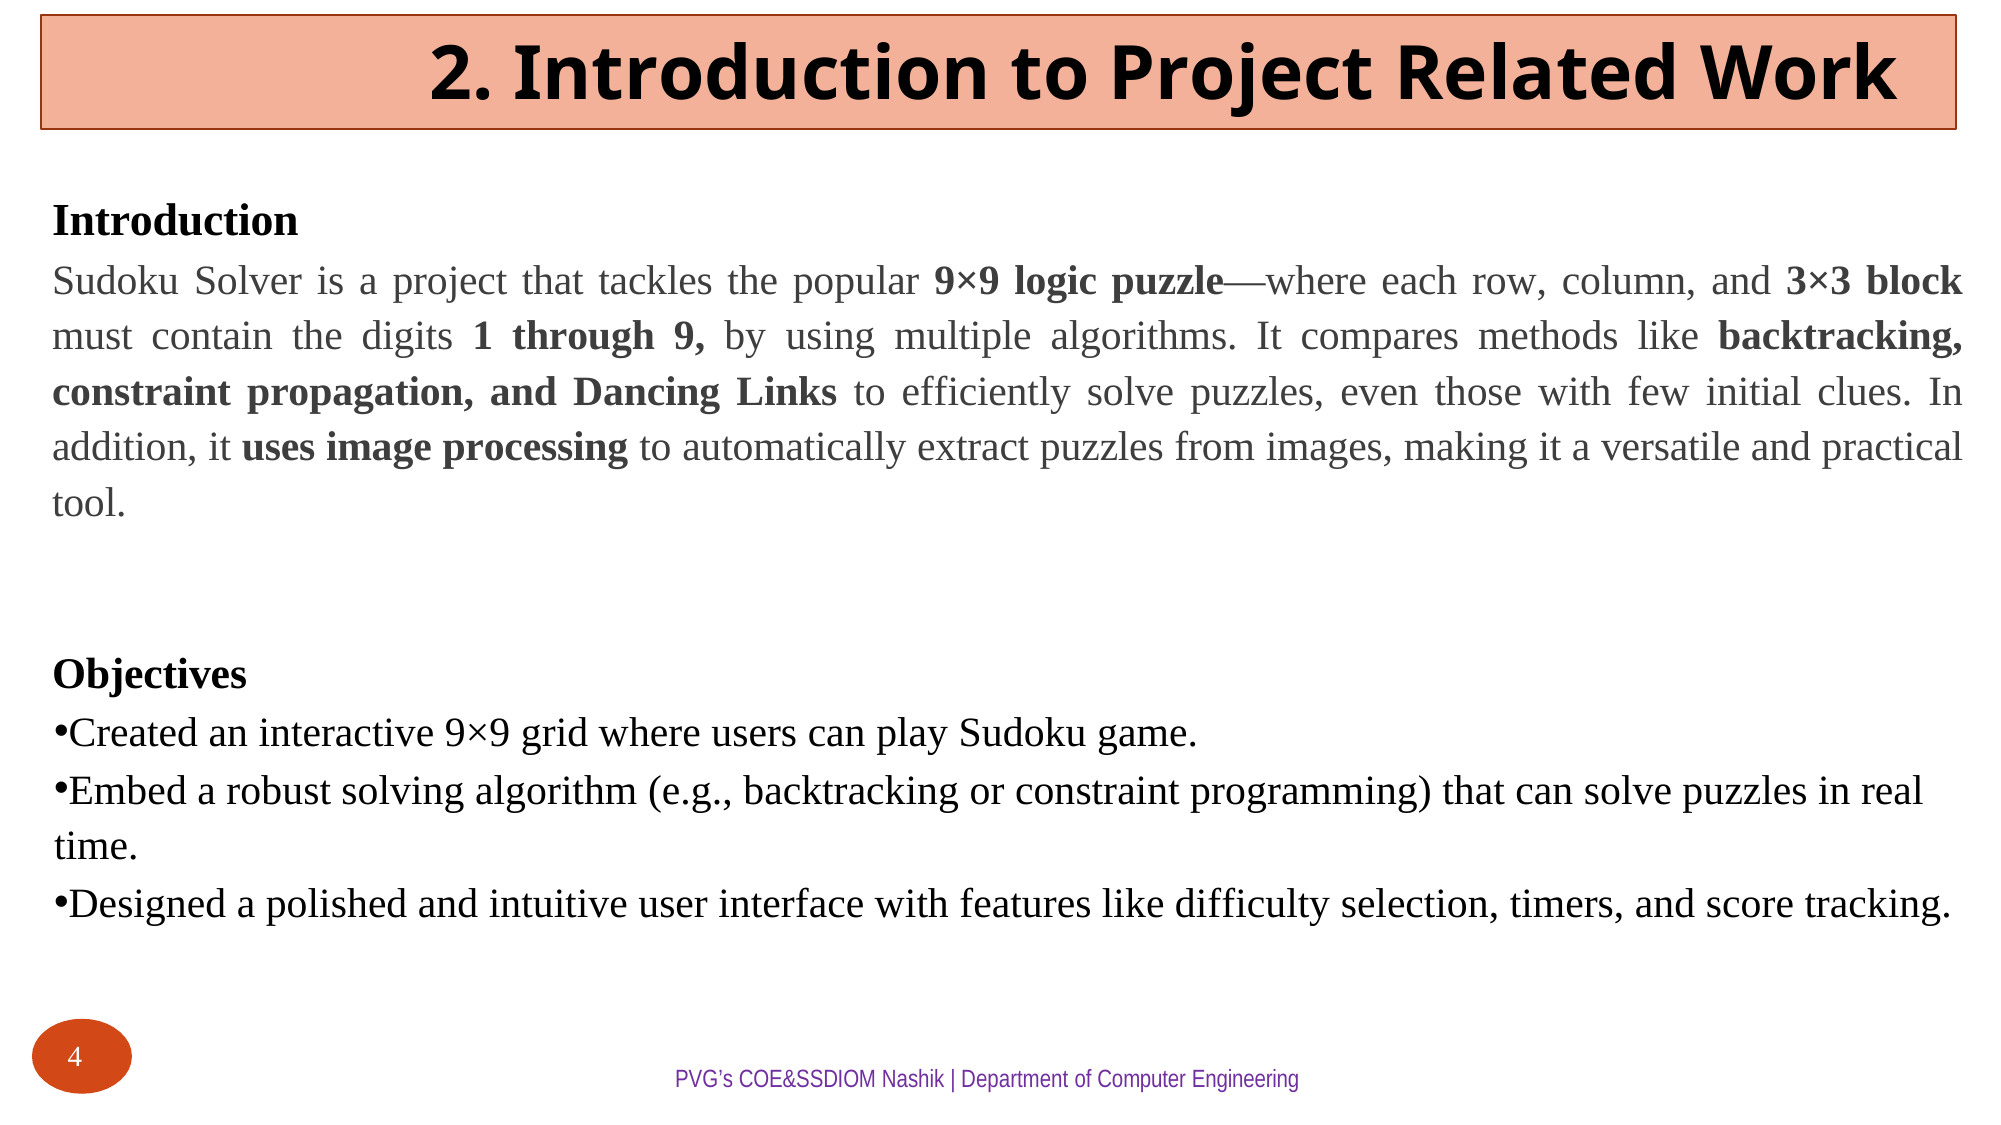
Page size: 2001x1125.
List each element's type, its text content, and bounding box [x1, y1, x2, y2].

slide_number 4 [61, 1038, 105, 1076]
text_box Introduction Sudoku Solver is a project that tackles the popular 9×9 logic puzzle—where each row, column, and 3×3 block must contain the digits 1 through 9, by using multiple algorithms. It compares methods like backtracking, constraint propagation, and Dancing Links to efficiently solve puzzles, even those with few initial clues. In addition, it uses image processing to automatically extract puzzles from images, making it a versatile and practical tool. Objectives Created an interactive 9×9 grid where users can play Sudoku game. Embed a robust solving algorithm (e.g., backtracking or constraint programming) that can solve puzzles in real time. Designed a polished and intuitive user interface with features like difficulty selection, timers, and score tracking. [50, 187, 1963, 943]
footer PVG’s COE&SSDIOM Nashik | Department of Computer Engineering [672, 1061, 1306, 1095]
title 2. Introduction to Project Related Work [40, 15, 1956, 130]
text_box [31, 1018, 132, 1094]
